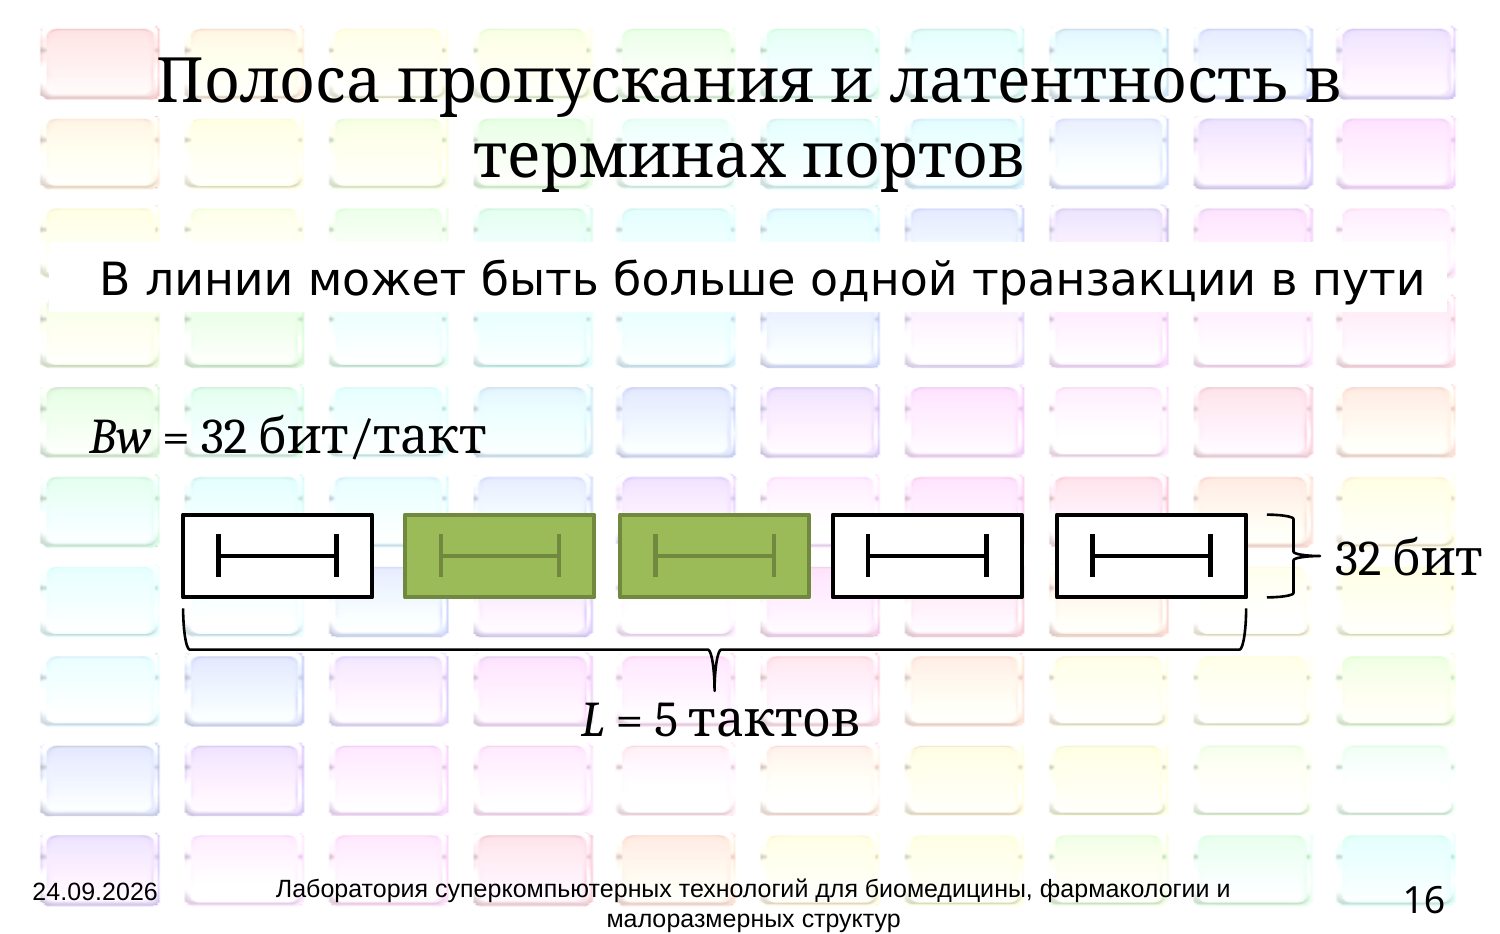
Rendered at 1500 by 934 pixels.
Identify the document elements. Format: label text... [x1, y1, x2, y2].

text_box [183, 515, 372, 597]
text_box Лаборатория суперкомпьютерных технологий для биомедицины, фармакологии и малоразмерных структур [171, 864, 1338, 915]
picture [0, 0, 1500, 933]
text_box [620, 515, 809, 597]
text_box [1057, 515, 1246, 597]
text_box Bw = 32 бит/такт [74, 396, 502, 471]
text_box L = 5 тактов [566, 679, 876, 754]
text_box 32 бит [1320, 518, 1498, 593]
title Полоса пропускания и латентность в терминах портов [75, 32, 1426, 198]
list В линии может быть больше одной транзакции в пути [48, 242, 1447, 313]
text_box <number> [1387, 868, 1473, 918]
text_box [833, 515, 1022, 597]
text_box 18.11.2012 [17, 868, 184, 918]
text_box [405, 515, 594, 597]
